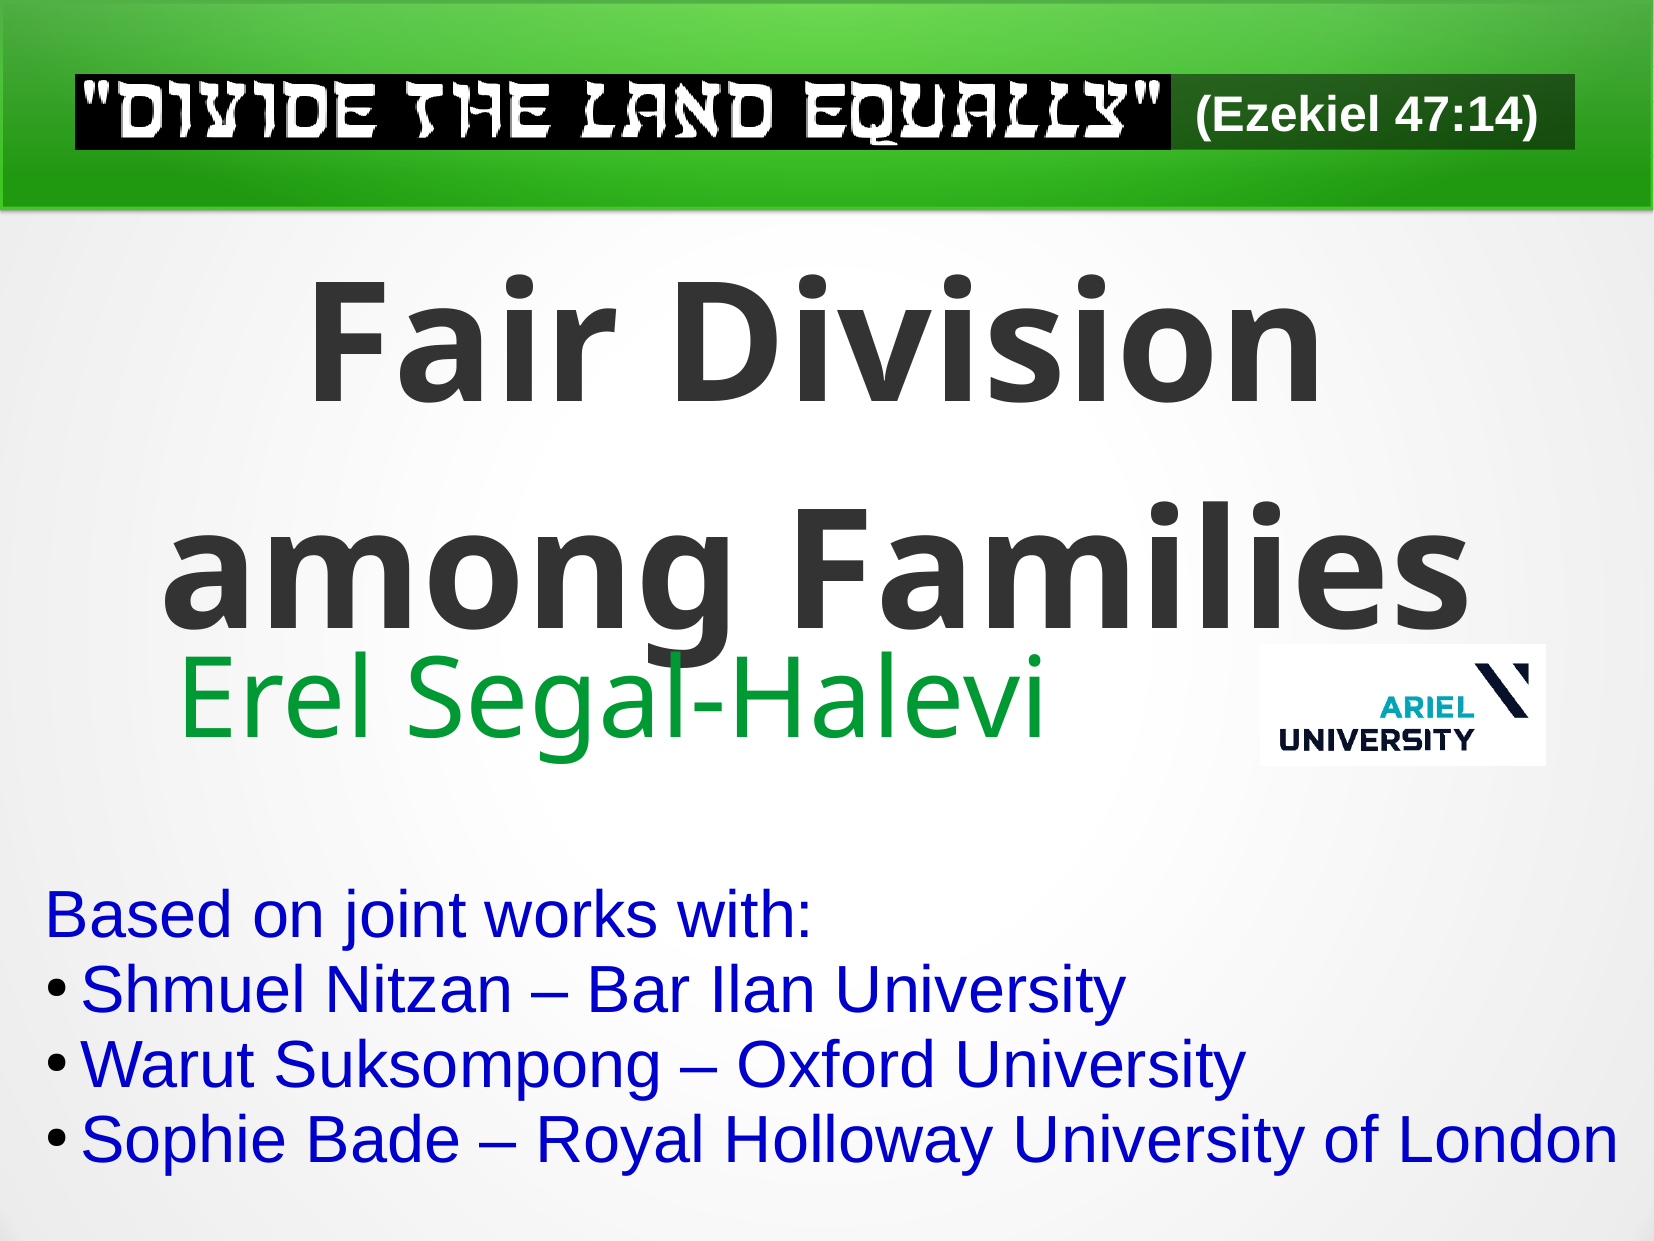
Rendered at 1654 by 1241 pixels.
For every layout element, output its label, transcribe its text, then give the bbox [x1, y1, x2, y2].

text_box Based on joint works with: Shmuel Nitzan – Bar Ilan University Warut Suksompong – Oxford University Sophie Bade – Royal Holloway University of London [30, 870, 1654, 1216]
title Fair Division among Families [71, 275, 1561, 626]
text_box (Ezekiel 47:14) [1159, 74, 1575, 150]
text_box Erel Segal-Halevi [105, 625, 1071, 794]
picture [1260, 644, 1546, 766]
picture [75, 74, 1171, 151]
